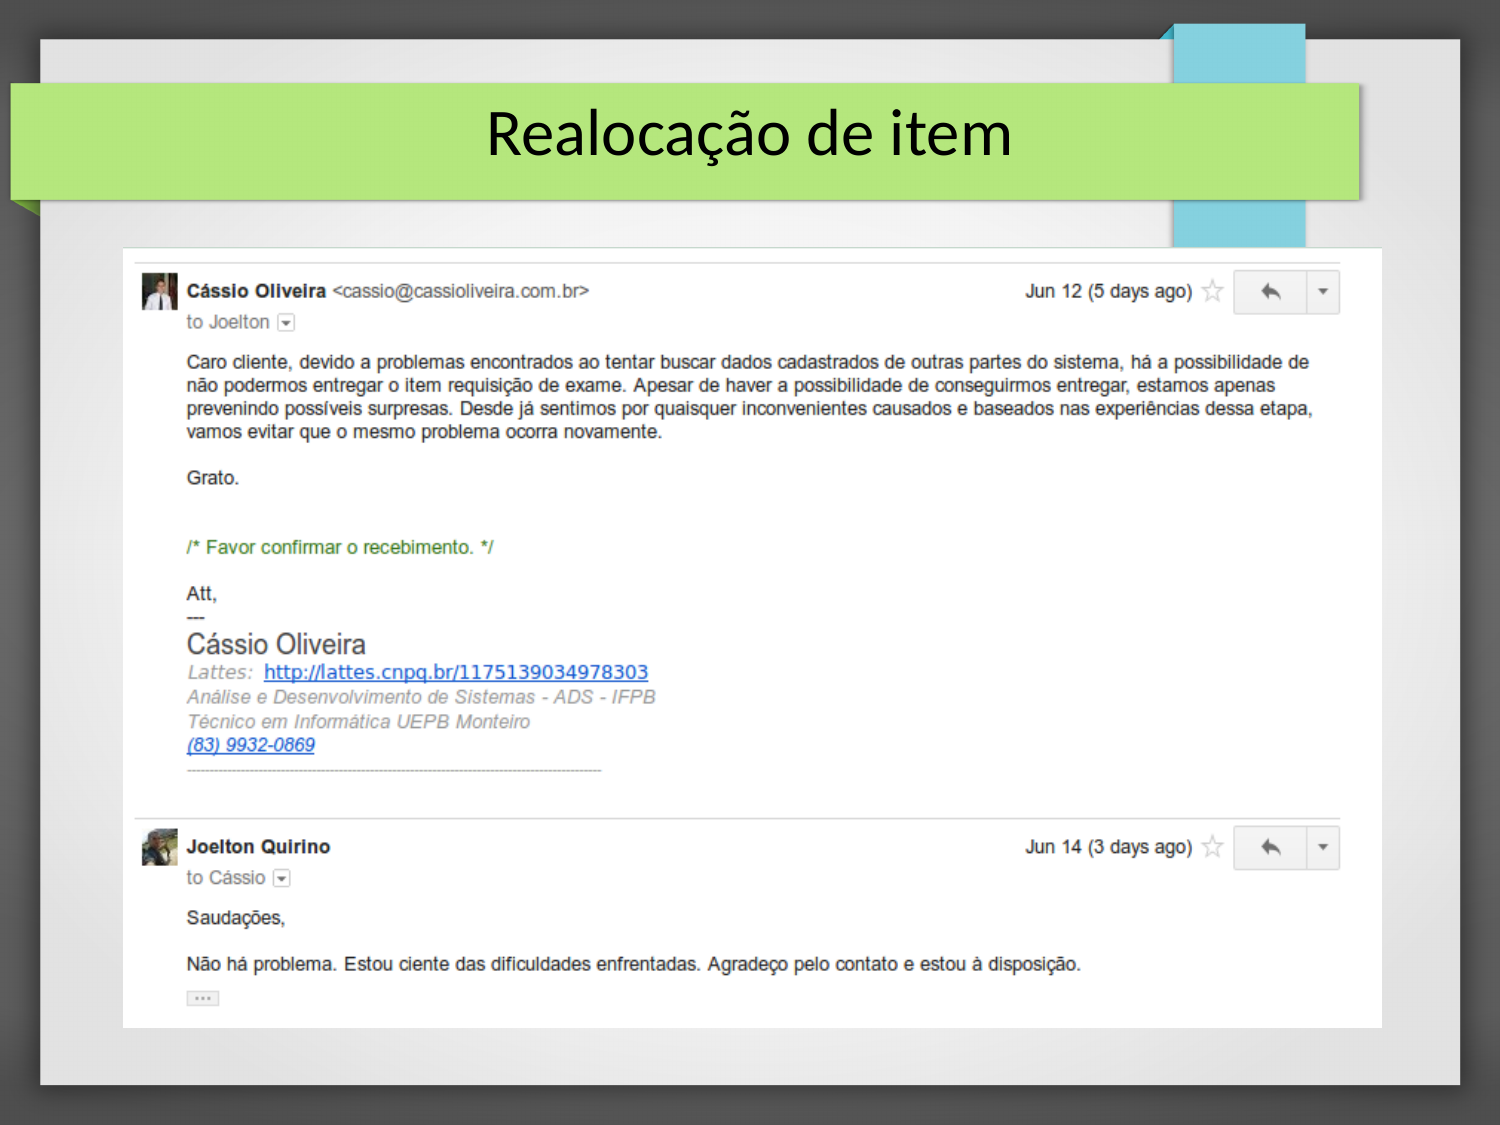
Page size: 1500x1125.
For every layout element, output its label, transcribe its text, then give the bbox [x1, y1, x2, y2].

picture [0, 0, 1500, 1125]
title Realocação de item [75, 44, 1425, 233]
